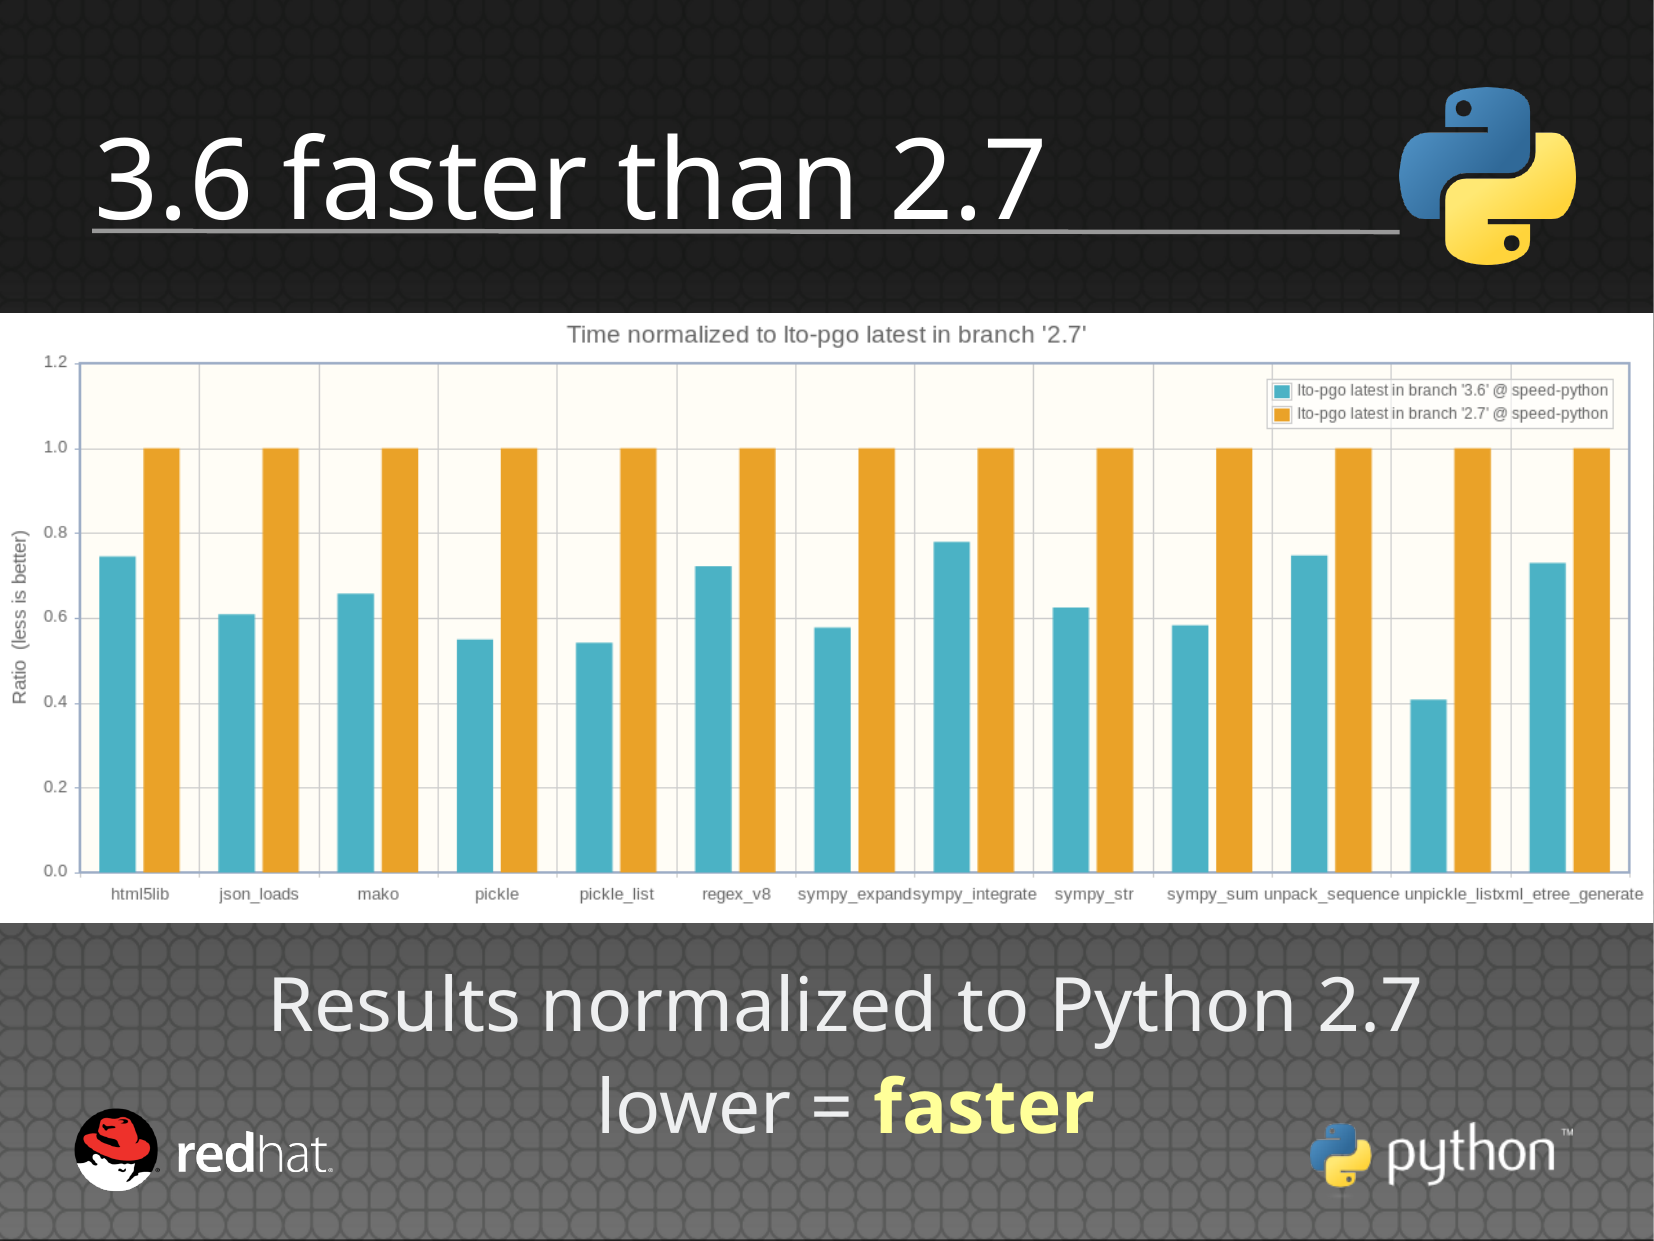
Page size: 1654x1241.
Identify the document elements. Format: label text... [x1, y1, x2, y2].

picture [0, 0, 1654, 1241]
text_box Results normalized to Python 2.7 lower = faster [253, 943, 1448, 1129]
title 3.6 faster than 2.7 [94, 100, 1426, 251]
